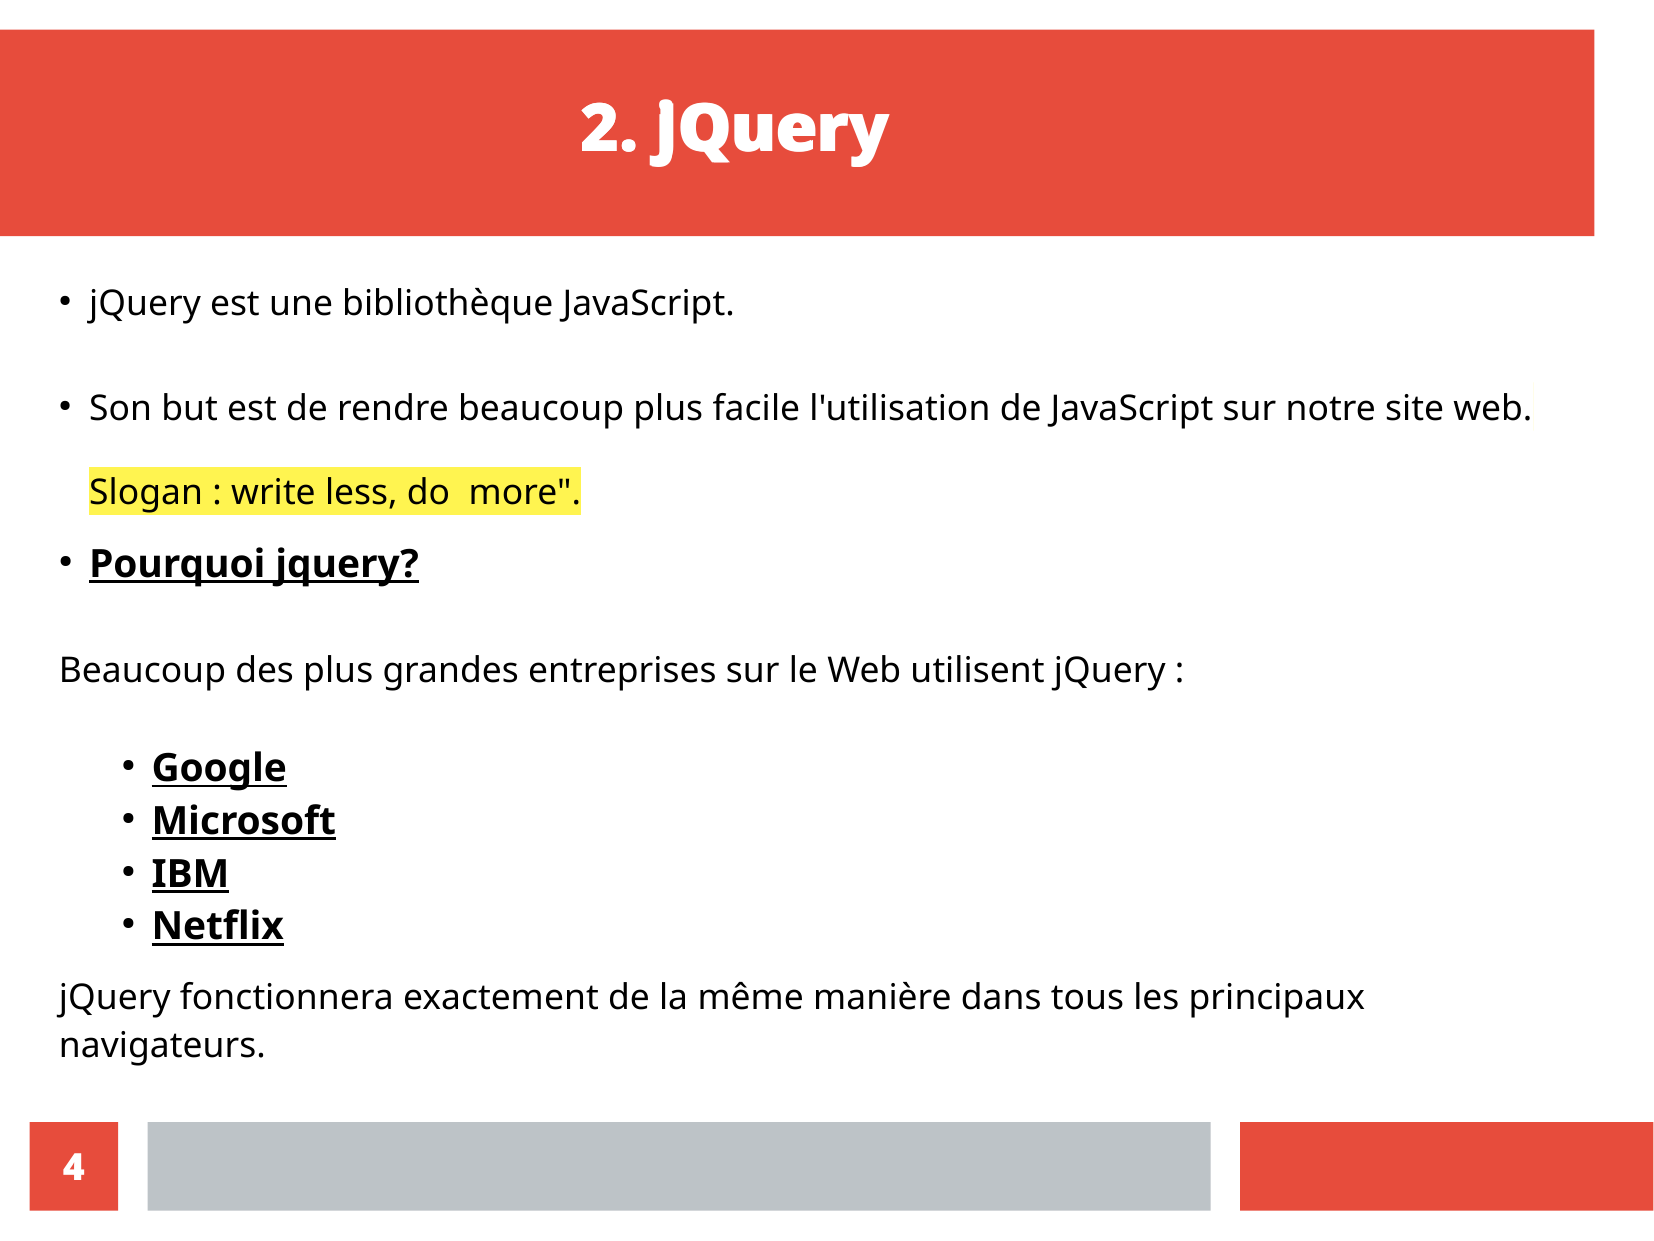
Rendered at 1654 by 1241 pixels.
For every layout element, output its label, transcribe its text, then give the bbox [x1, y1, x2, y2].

title 2. jQuery [580, 23, 984, 172]
list jQuery est une bibliothèque JavaScript. Son but est de rendre beaucoup plus facile l'utilisation de JavaScript sur notre site web. Slogan : write less, do more". Pourquoi jquery? Beaucoup des plus grandes entreprises sur le Web utilisent jQuery : Google Microsoft IBM Netflix jQuery fonctionnera exactement de la même manière dans tous les principaux navigateurs. [59, 240, 1565, 1077]
